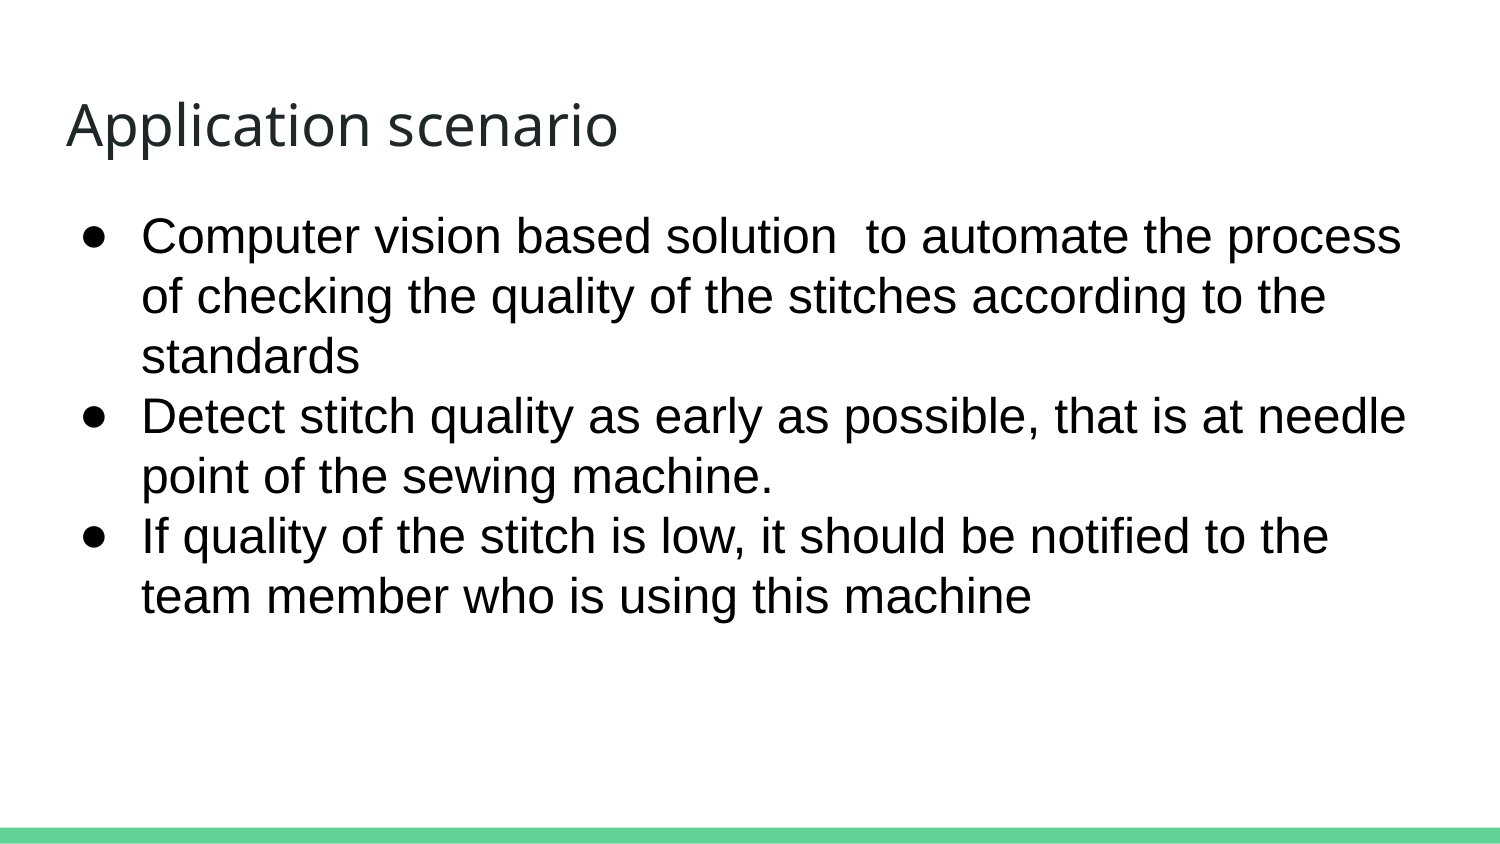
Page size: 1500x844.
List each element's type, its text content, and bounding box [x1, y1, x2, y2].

title Application scenario [51, 72, 1449, 167]
list Computer vision based solution to automate the process of checking the quality of the stitches according to the standards Detect stitch quality as early as possible, that is at needle point of the sewing machine. If quality of the stitch is low, it should be notified to the team member who is using this machine [51, 189, 1449, 791]
